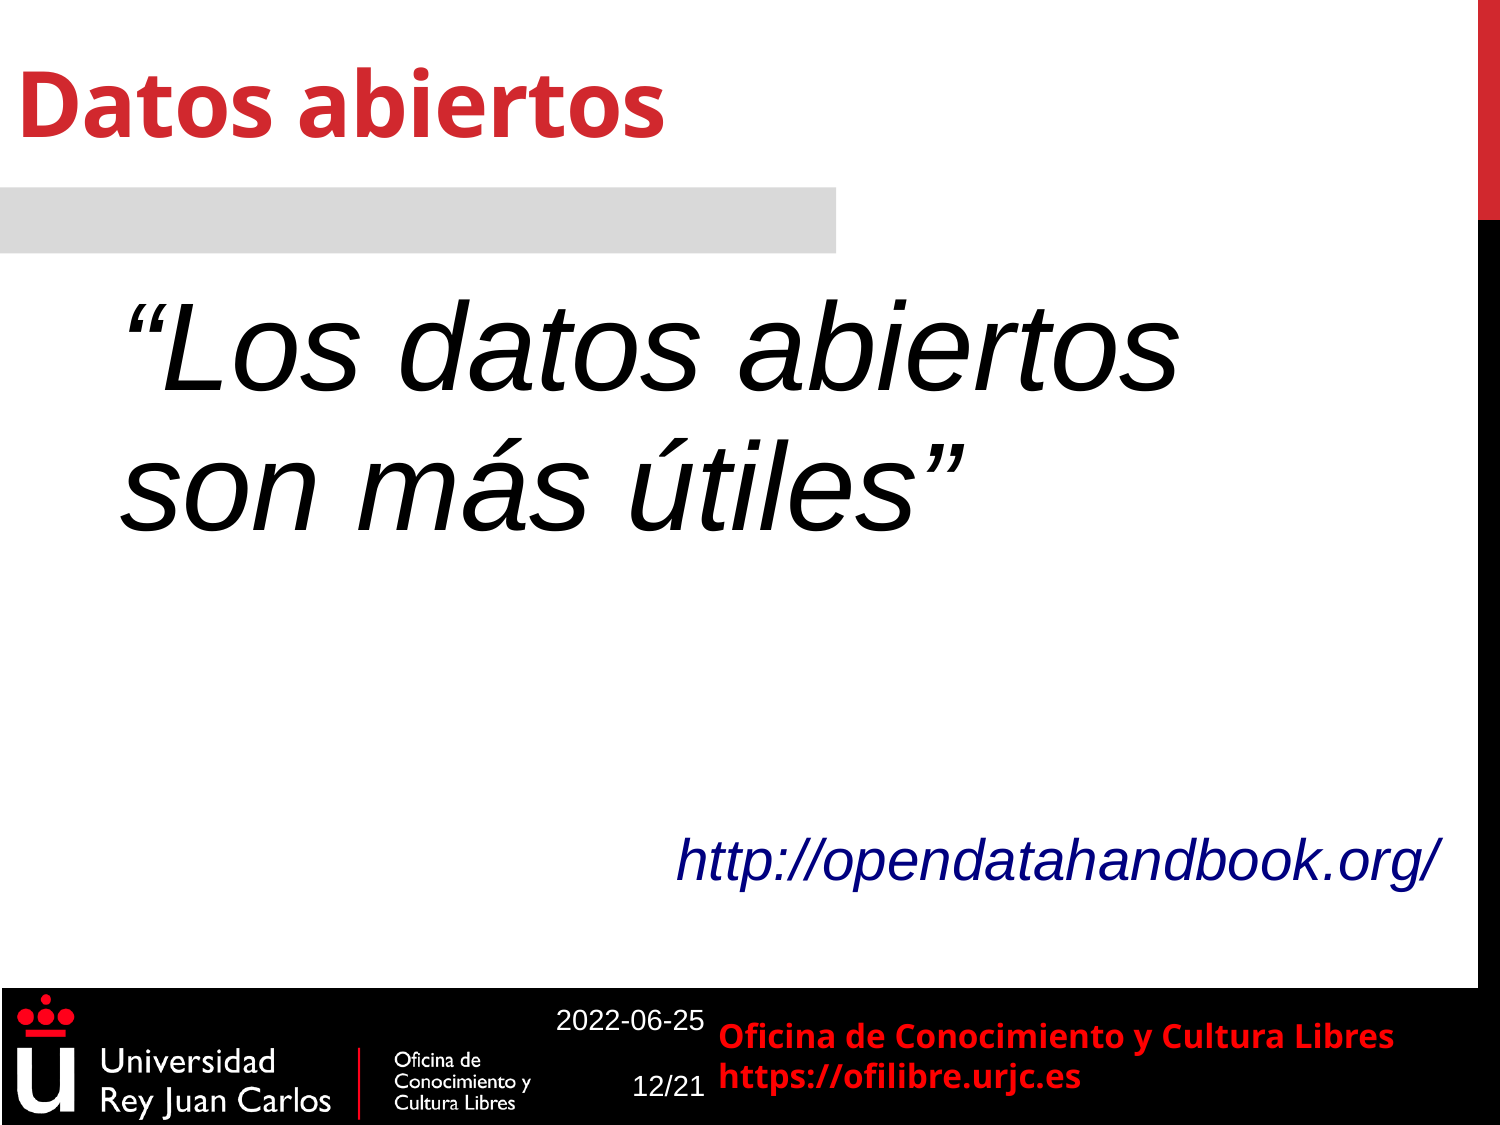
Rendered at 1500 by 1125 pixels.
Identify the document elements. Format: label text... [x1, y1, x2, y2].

picture [17, 994, 531, 1120]
text_box Datos abiertos [0, 24, 1326, 172]
text_box http://opendatahandbook.org/ [661, 820, 1456, 901]
title [75, 7, 1425, 196]
list “Los datos abiertos son más útiles” [105, 270, 1351, 586]
